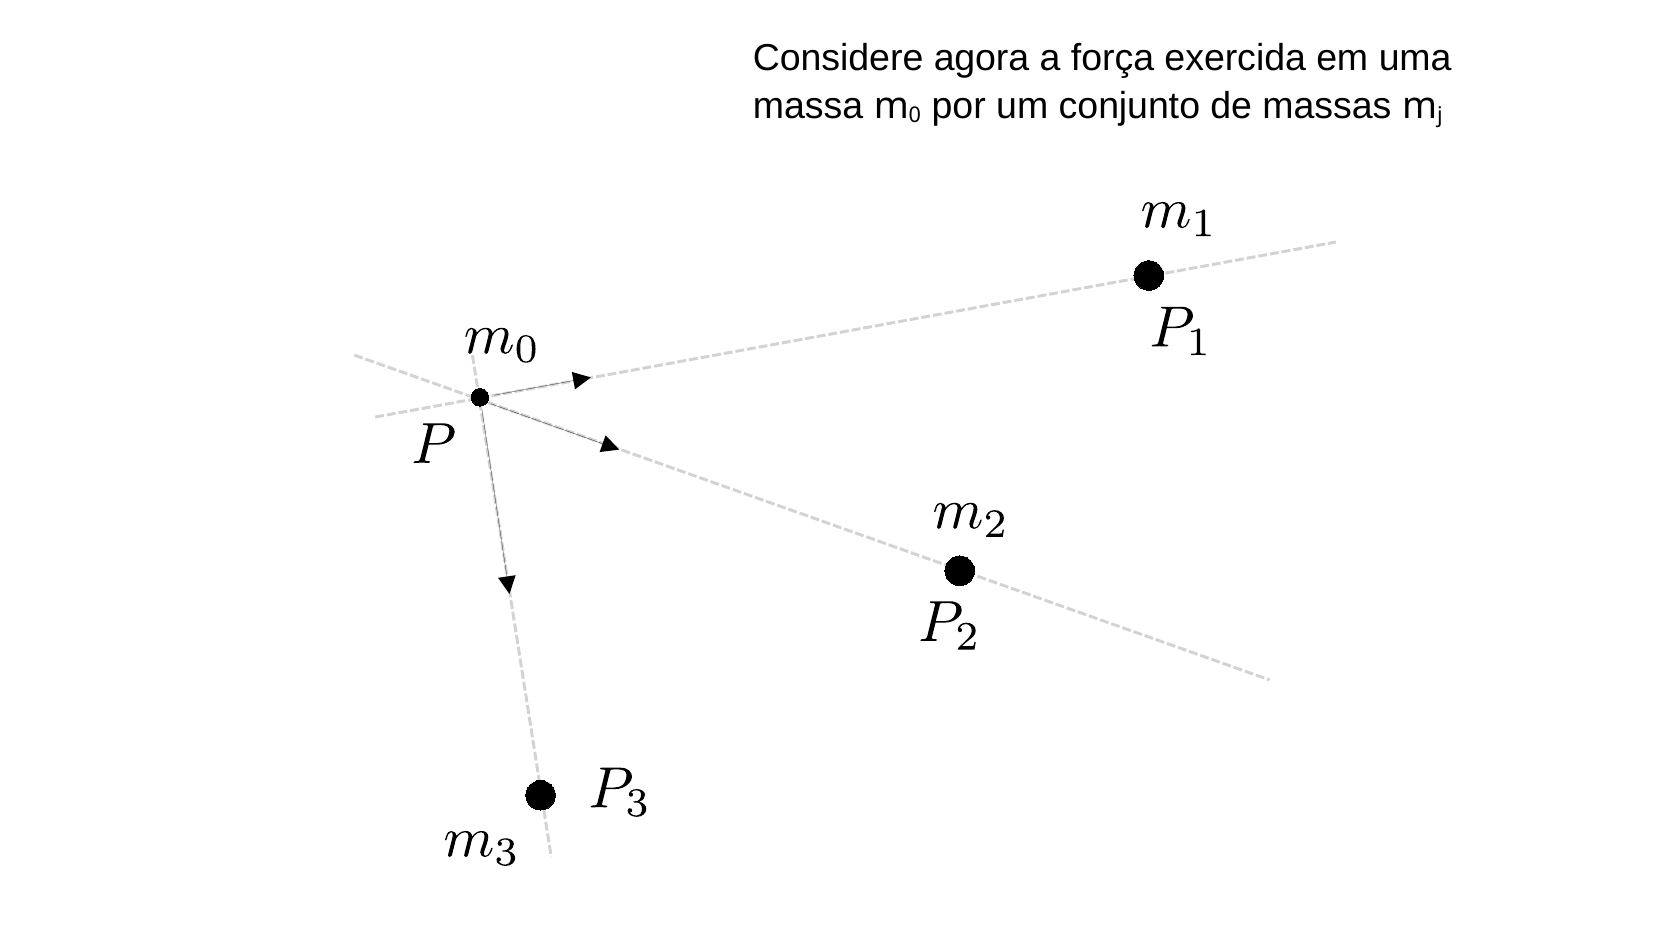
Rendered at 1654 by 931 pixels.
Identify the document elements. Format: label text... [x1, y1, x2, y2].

picture [463, 325, 538, 365]
picture [413, 423, 455, 463]
picture [1142, 201, 1211, 237]
picture [1151, 306, 1206, 356]
text_box [471, 388, 489, 407]
picture [590, 767, 647, 817]
picture [934, 502, 1004, 537]
text_box [1133, 260, 1164, 291]
text_box Considere agora a força exercida em uma massa m0 por um conjunto de massas mj [738, 29, 1565, 178]
text_box [525, 780, 556, 811]
picture [920, 601, 976, 650]
text_box [944, 555, 975, 586]
picture [442, 828, 518, 869]
